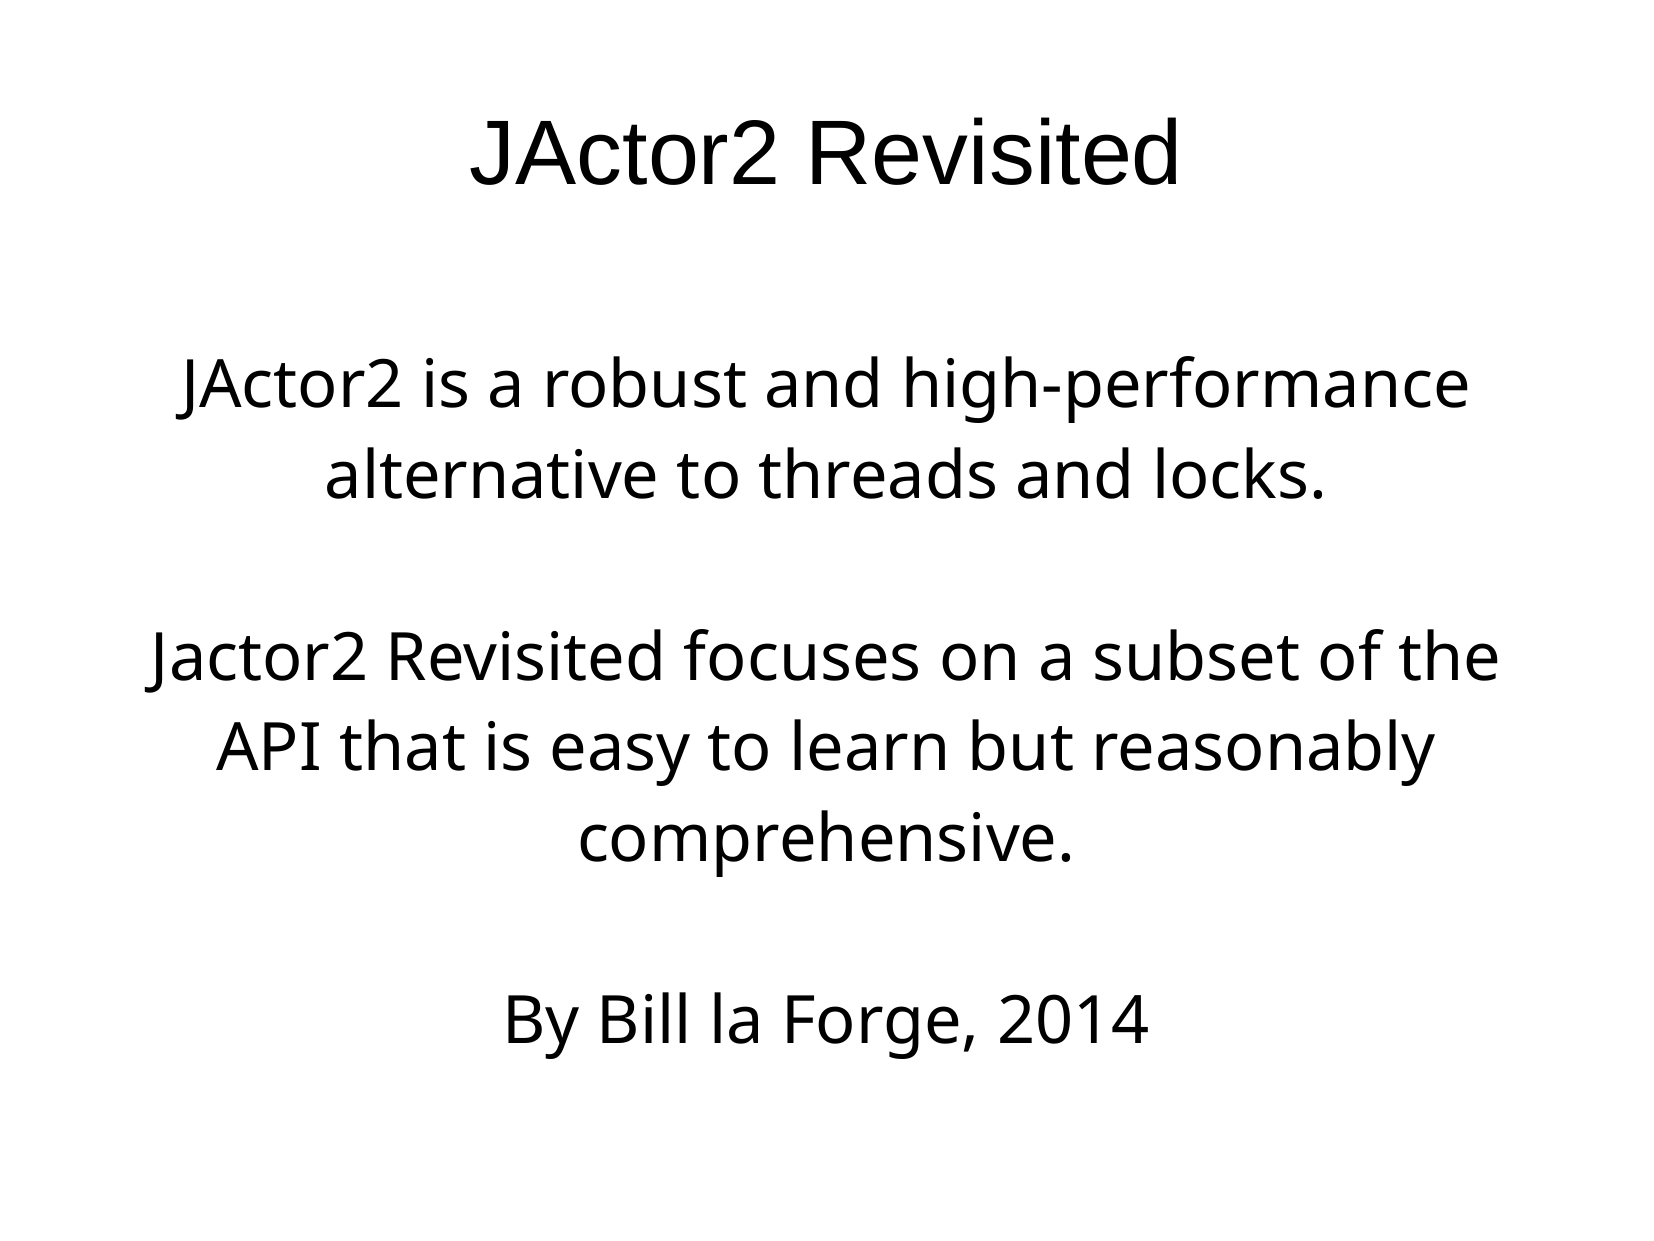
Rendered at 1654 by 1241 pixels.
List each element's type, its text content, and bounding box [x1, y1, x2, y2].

title JActor2 Revisited [82, 49, 1571, 257]
subtitle JActor2 is a robust and high-performance alternative to threads and locks. Jactor2 Revisited focuses on a subset of the API that is easy to learn but reasonably comprehensive. By Bill la Forge, 2014 [82, 290, 1571, 1109]
